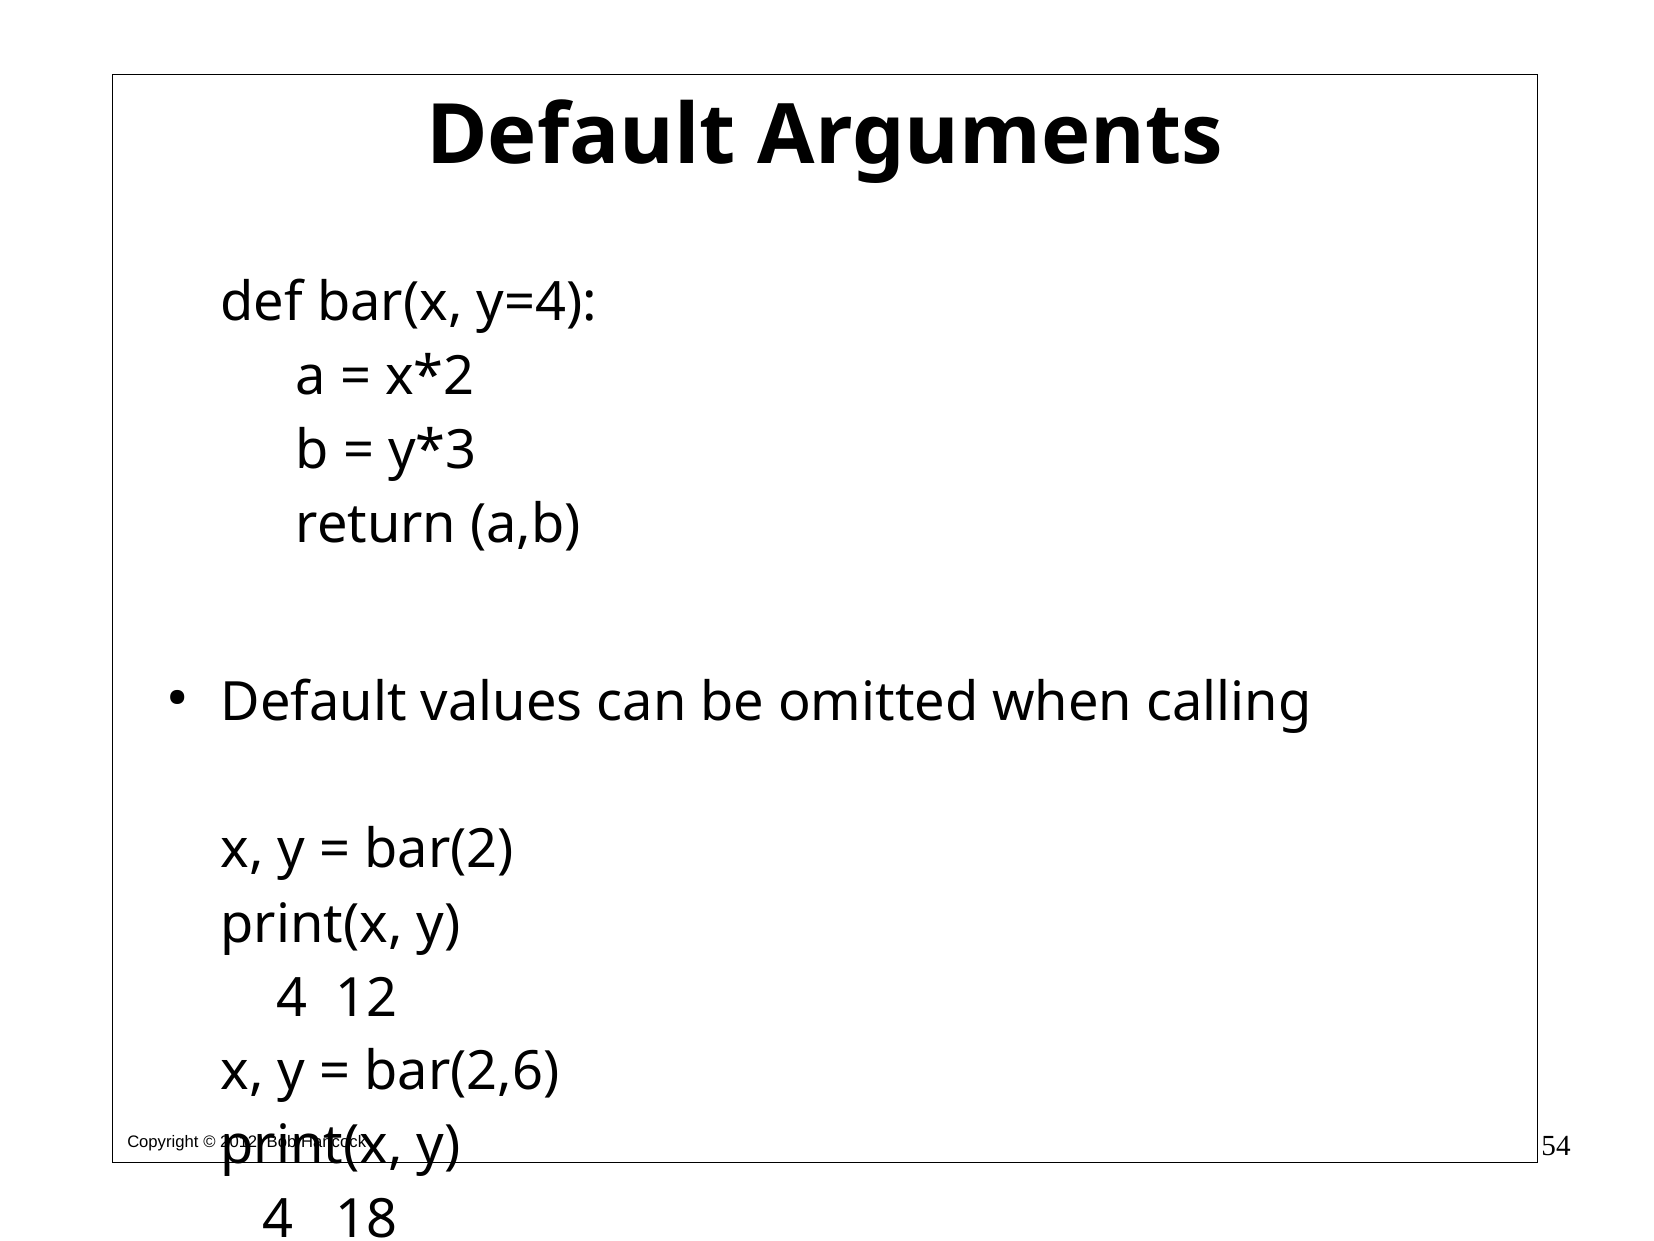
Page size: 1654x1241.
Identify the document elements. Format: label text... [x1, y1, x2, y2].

text_box Copyright © 2012, Bob Hancock [112, 1125, 382, 1159]
list def bar(x, y=4): a = x*2 b = y*3 return (a,b) Default values can be omitted when calling x, y = bar(2) print(x, y) 4 12 x, y = bar(2,6) print(x, y) 4 18 [150, 262, 1501, 1126]
title Default Arguments [112, 75, 1538, 188]
